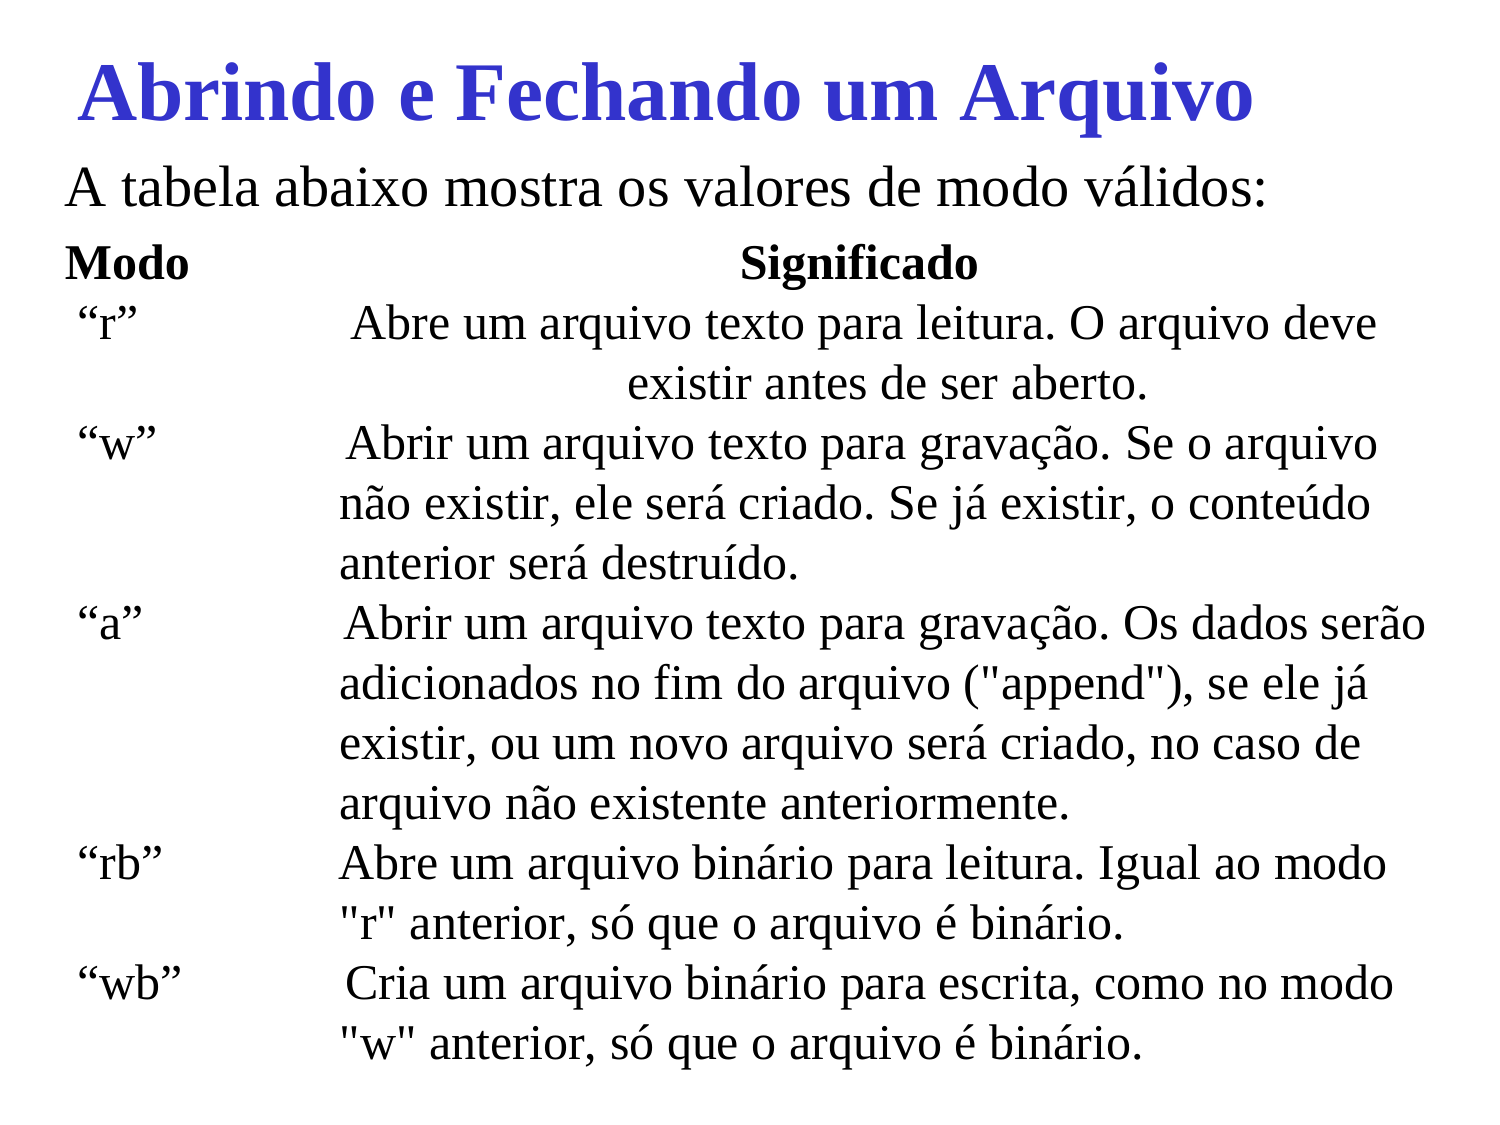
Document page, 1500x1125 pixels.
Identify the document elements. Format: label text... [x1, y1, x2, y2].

text_box Abrindo e Fechando um Arquivo [62, 29, 1272, 146]
text_box A tabela abaixo mostra os valores de modo válidos: Modo Significado “r” Abre um arquivo texto para leitura. O arquivo deve existir antes de ser aberto. “w” Abrir um arquivo texto para gravação. Se o arquivo não existir, ele será criado. Se já existir, o conteúdo anterior será destruído. “a” Abrir um arquivo texto para gravação. Os dados serão adicionados no fim do arquivo ("append"), se ele já existir, ou um novo arquivo será criado, no caso de arquivo não existente anteriormente. “rb” Abre um arquivo binário para leitura. Igual ao modo "r" anterior, só que o arquivo é binário. “wb” Cria um arquivo binário para escrita, como no modo "w" anterior, só que o arquivo é binário. [49, 126, 1455, 1078]
